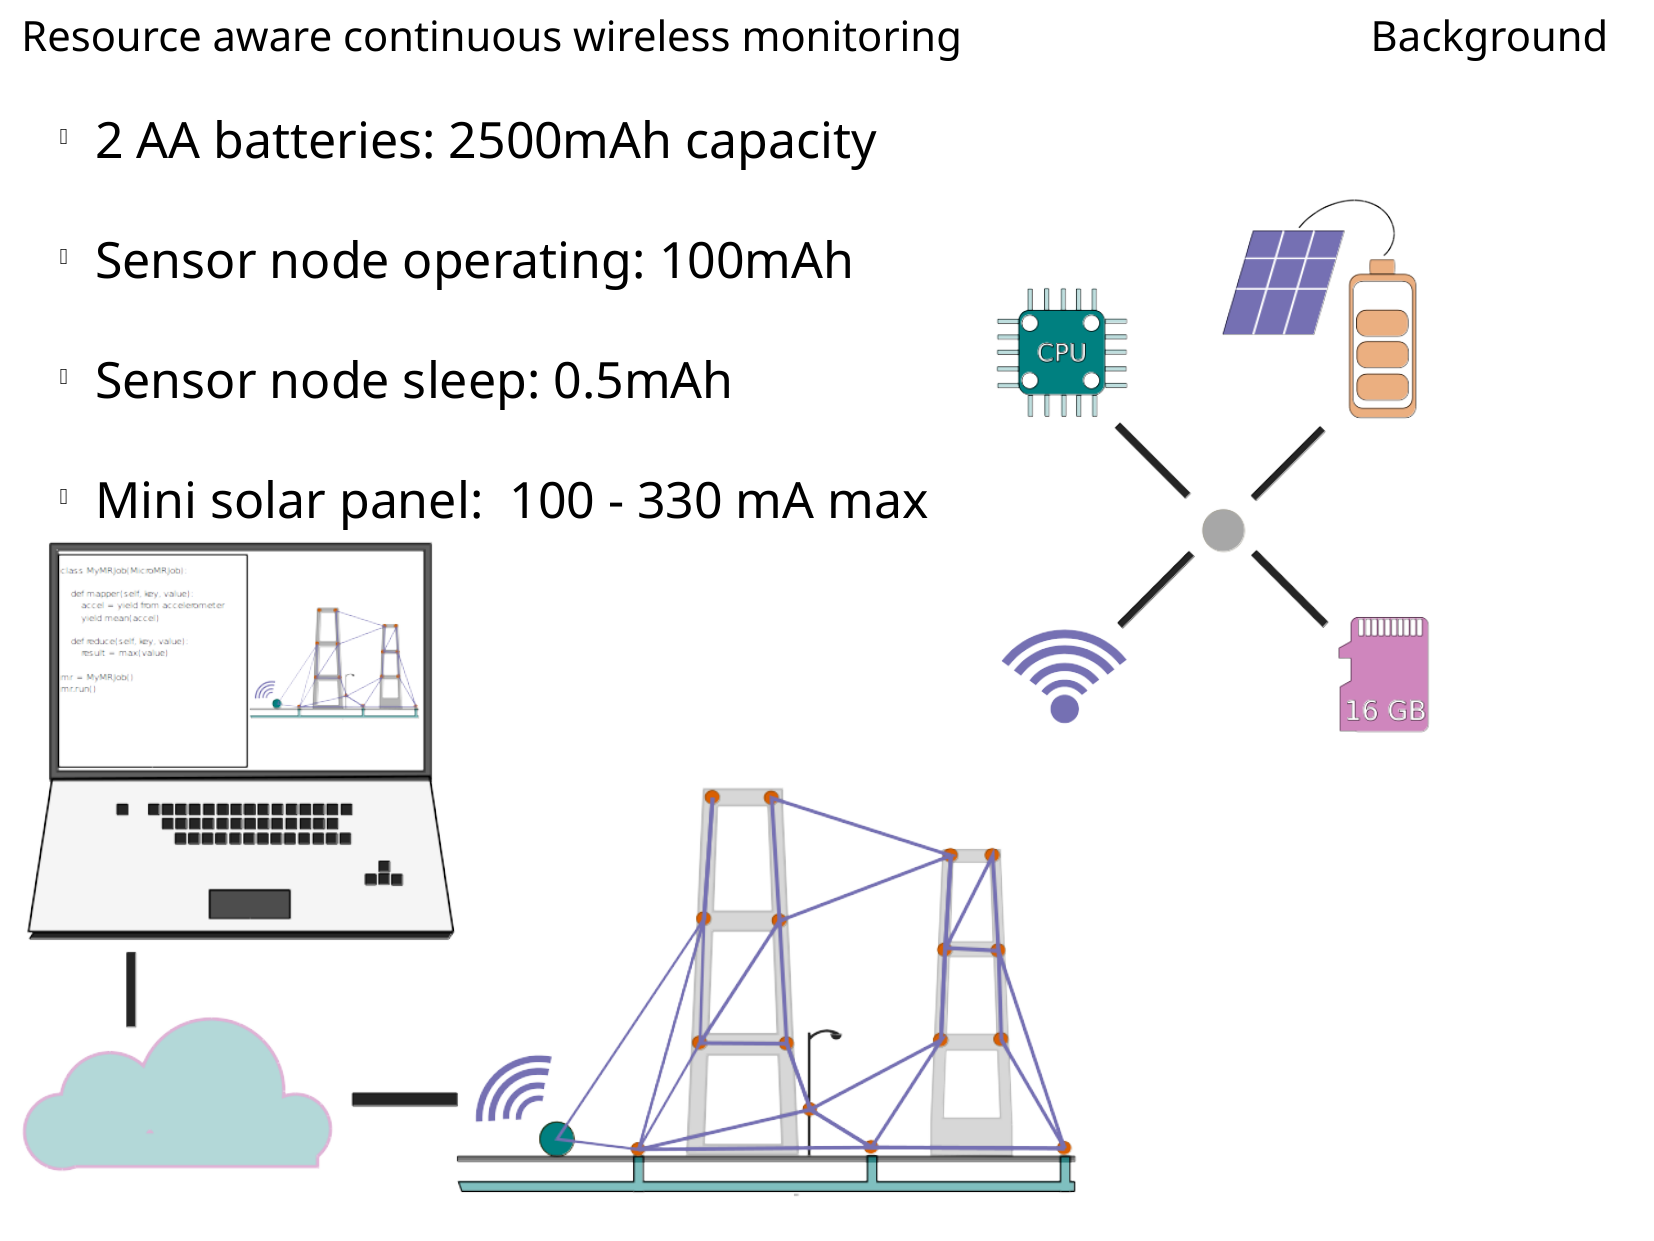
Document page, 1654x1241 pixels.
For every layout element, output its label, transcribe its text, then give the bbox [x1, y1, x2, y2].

picture [13, 153, 1571, 1241]
text_box 2 AA batteries: 2500mAh capacity Sensor node operating: 100mAh Sensor node sleep: 0.5mAh Mini solar panel: 100 - 330 mA max [44, 101, 1221, 567]
text_box Resource aware continuous wireless monitoring Background [0, 15, 1654, 204]
